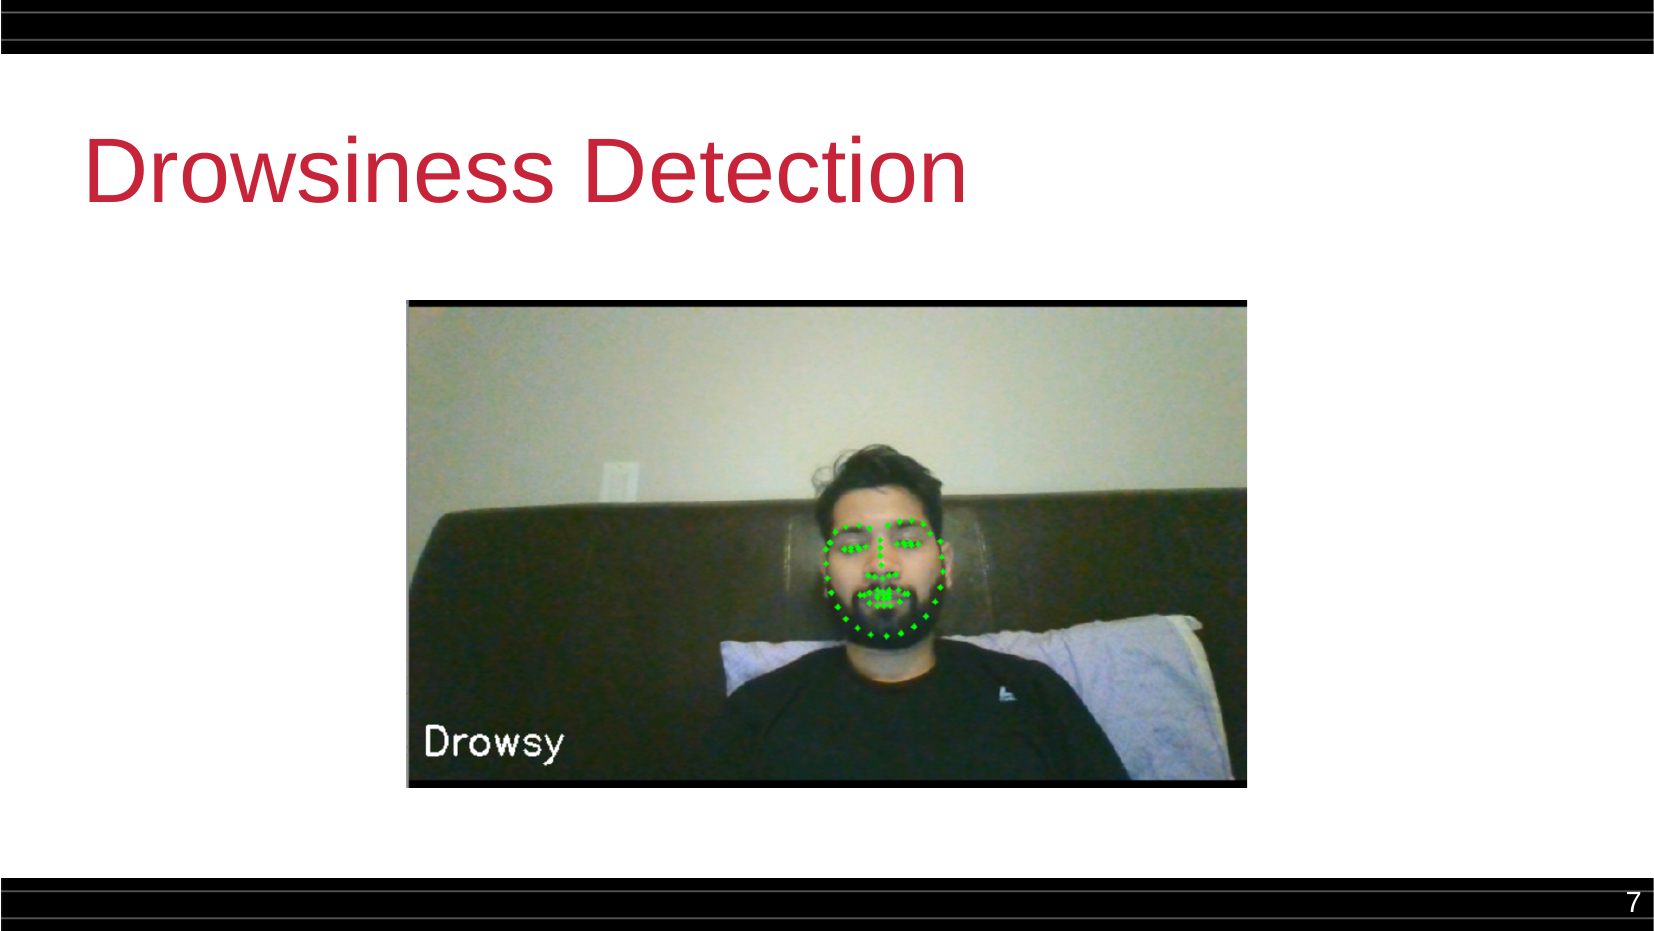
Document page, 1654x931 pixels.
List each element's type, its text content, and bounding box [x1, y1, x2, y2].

picture [1, 0, 1654, 54]
picture [406, 300, 1248, 788]
picture [1, 878, 1654, 931]
title Drowsiness Detection [82, 92, 1571, 249]
